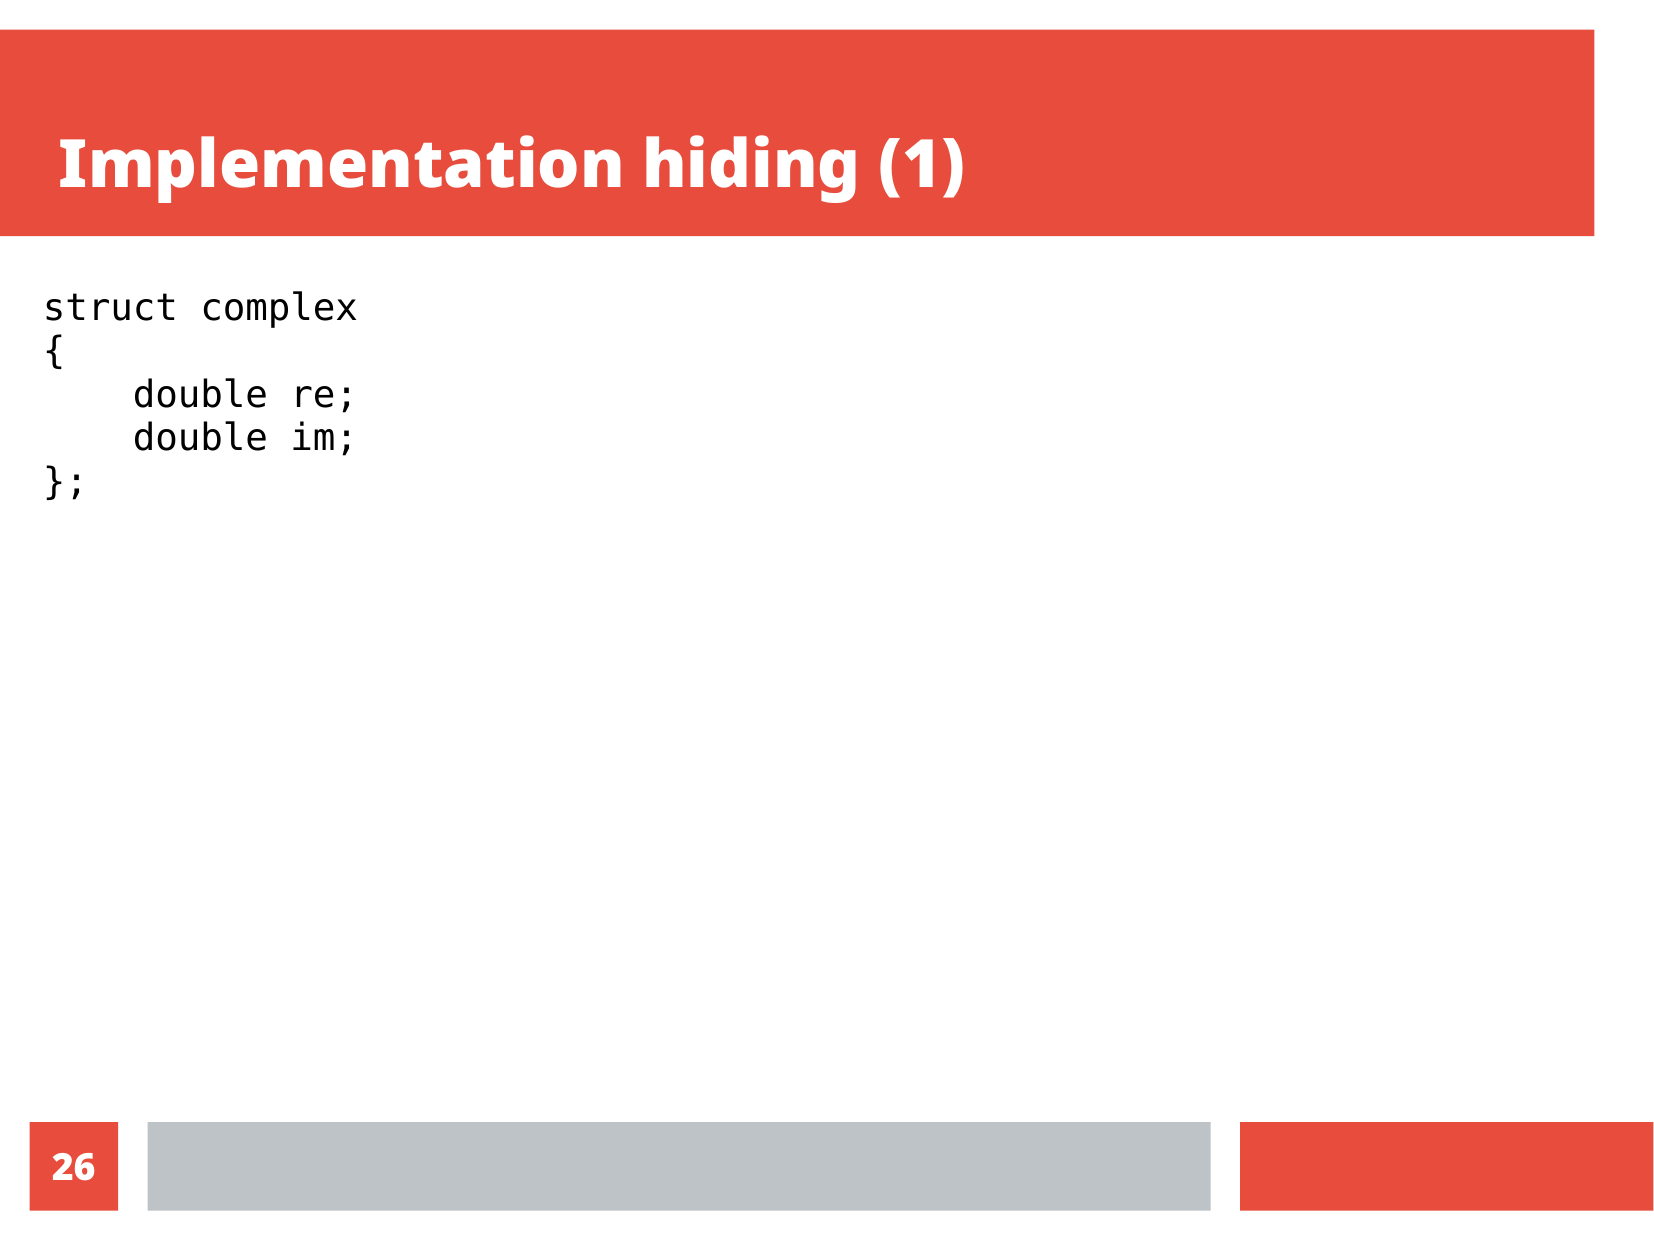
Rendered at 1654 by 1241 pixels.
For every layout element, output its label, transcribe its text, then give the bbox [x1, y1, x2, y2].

title Implementation hiding (1) [59, 59, 1595, 207]
text_box struct complex { double re; double im; }; [28, 278, 544, 768]
